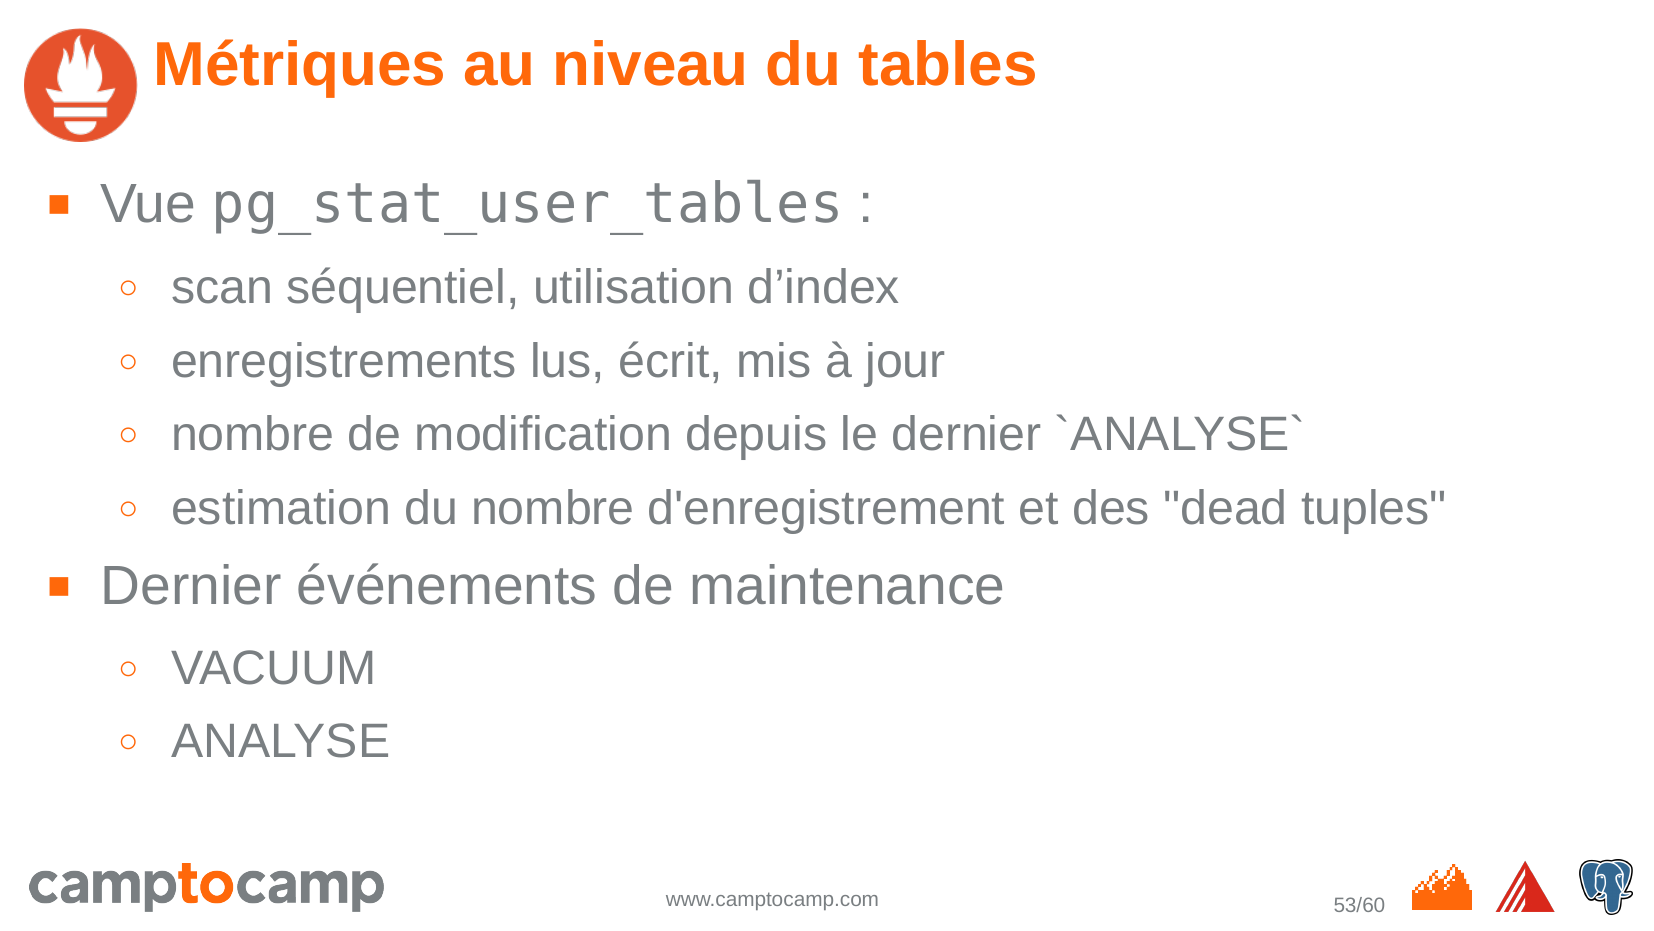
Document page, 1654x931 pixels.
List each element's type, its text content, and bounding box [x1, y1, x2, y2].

title Métriques au niveau du tables [153, 29, 1625, 156]
picture [1579, 859, 1633, 915]
picture [29, 863, 384, 912]
picture [24, 28, 139, 142]
picture [1412, 864, 1472, 910]
list Vue pg_stat_user_tables : scan séquentiel, utilisation d’index enregistrements lus, écrit, mis à jour nombre de modification depuis le dernier `ANALYSE` estimation du nombre d'enregistrement et des "dead tuples" Dernier événements de maintenance VACUUM ANALYSE [29, 171, 1625, 827]
picture [1495, 856, 1556, 917]
